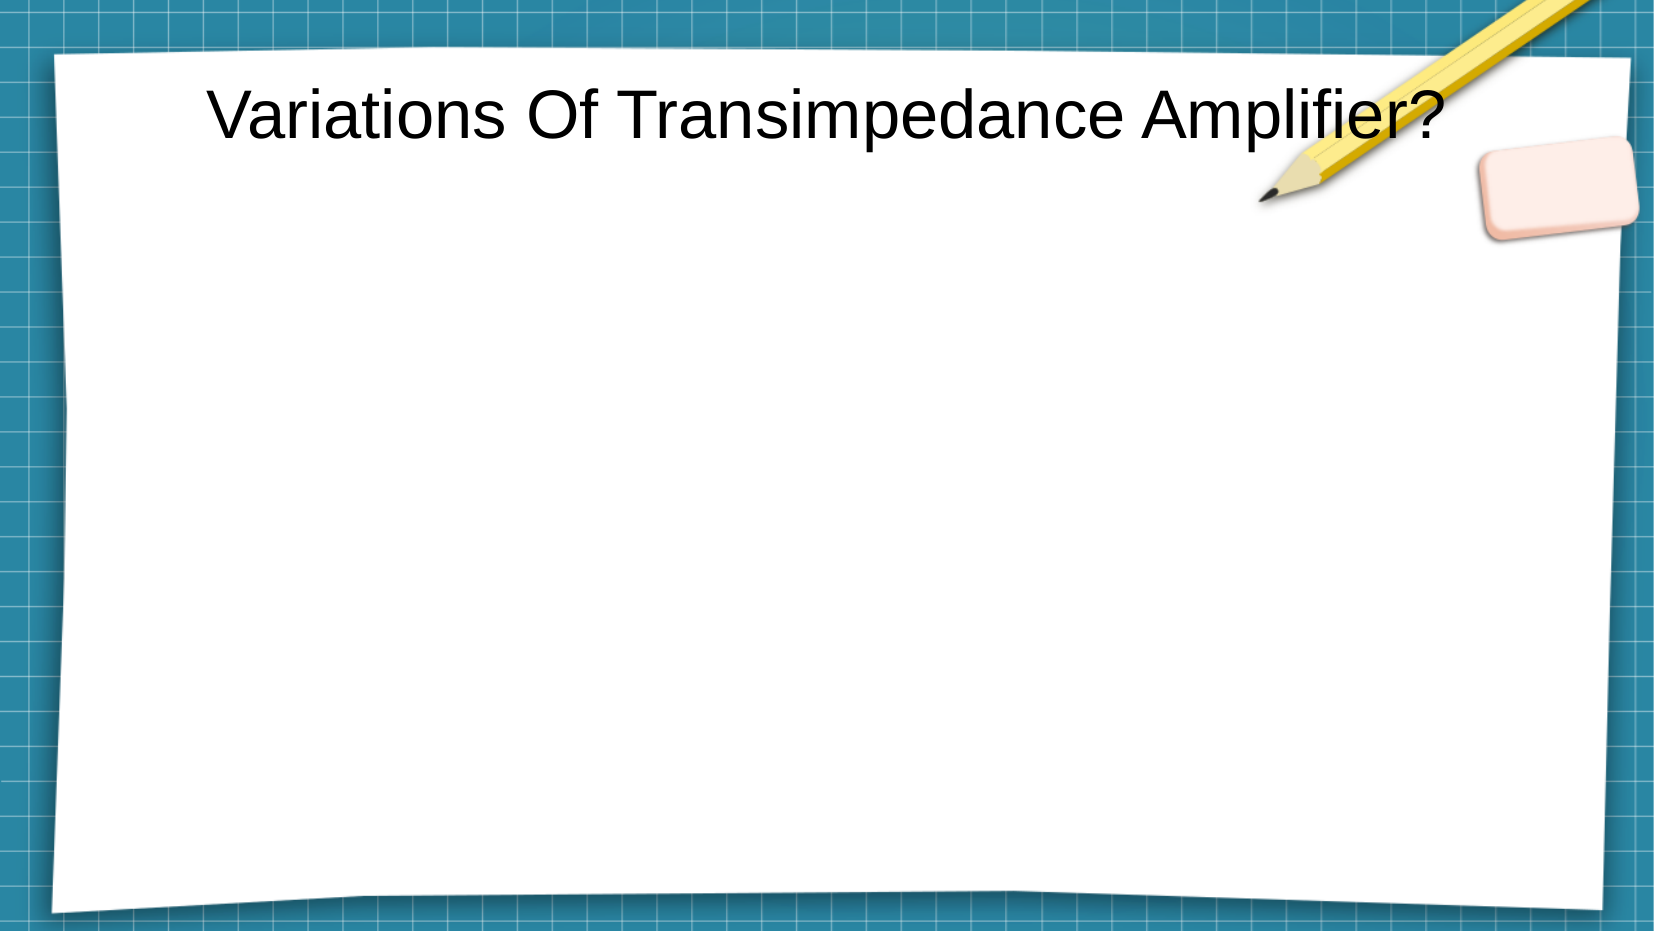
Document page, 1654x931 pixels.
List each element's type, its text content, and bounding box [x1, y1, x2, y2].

title Variations Of Transimpedance Amplifier? [82, 37, 1571, 193]
picture [0, 0, 1654, 931]
